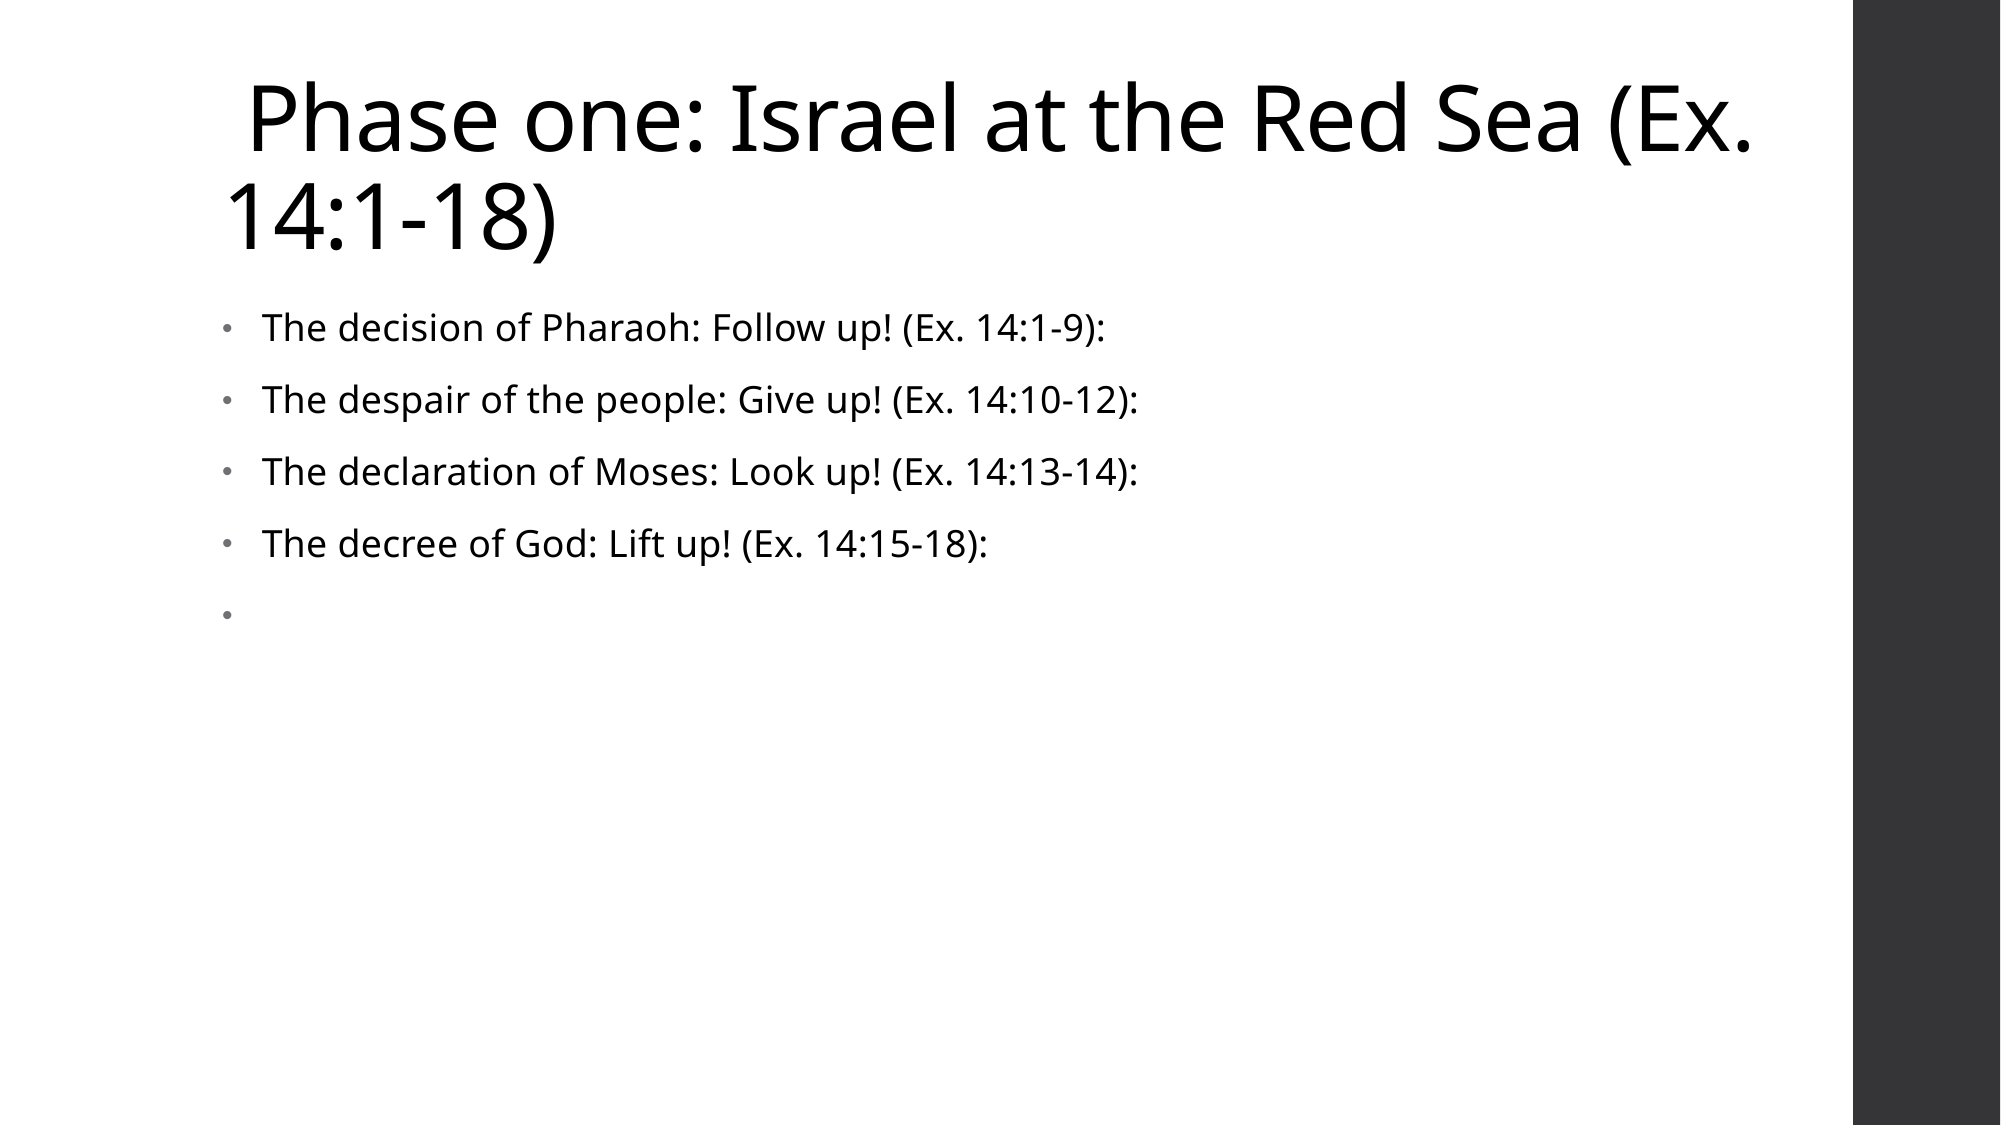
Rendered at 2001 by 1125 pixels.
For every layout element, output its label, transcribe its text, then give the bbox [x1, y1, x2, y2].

list The decision of Pharaoh: Follow up! (Ex. 14:1-9): The despair of the people: Give up! (Ex. 14:10-12): The declaration of Moses: Look up! (Ex. 14:13-14): The decree of God: Lift up! (Ex. 14:15-18): [206, 299, 1617, 1014]
title Phase one: Israel at the Red Sea (Ex. 14:1-18) [206, 60, 1797, 278]
